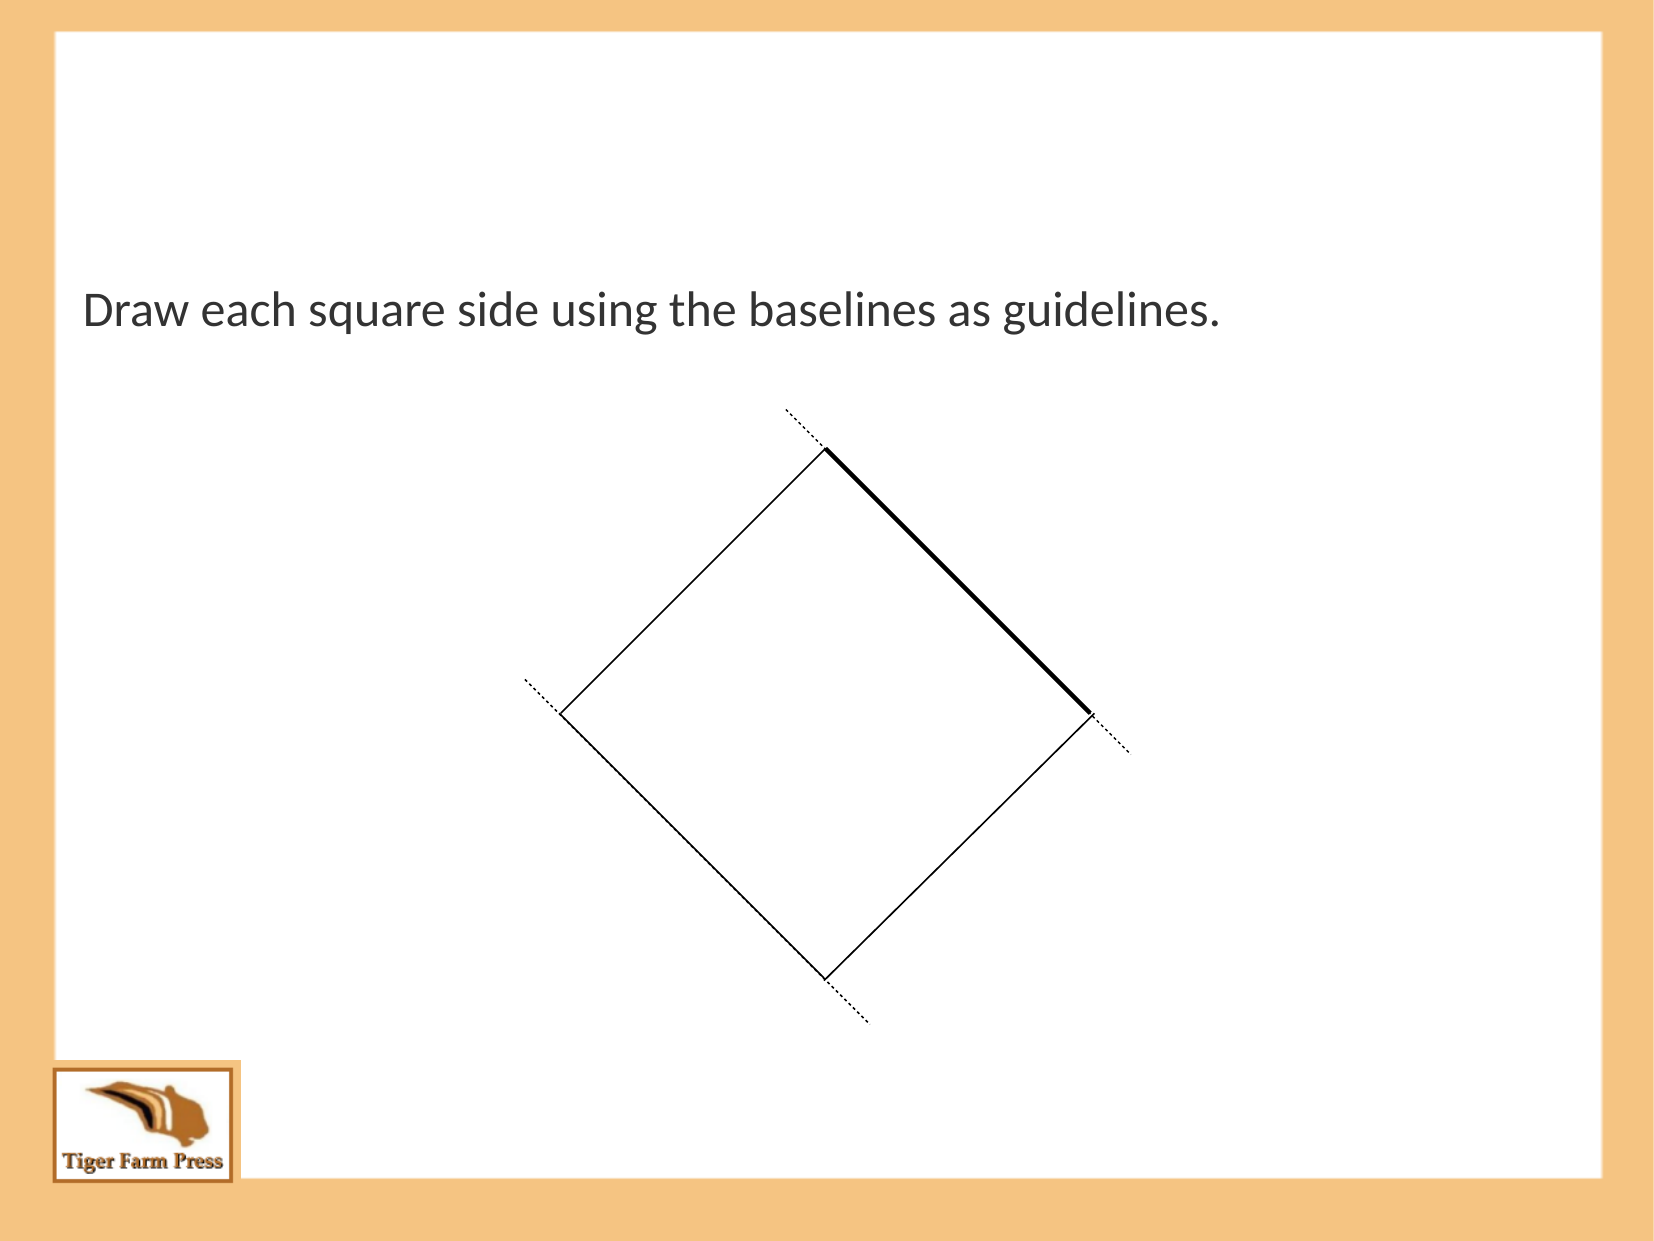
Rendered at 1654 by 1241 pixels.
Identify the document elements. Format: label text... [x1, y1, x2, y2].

picture [0, 0, 1654, 1241]
list Draw each square side using the baselines as guidelines. [82, 290, 1572, 1109]
